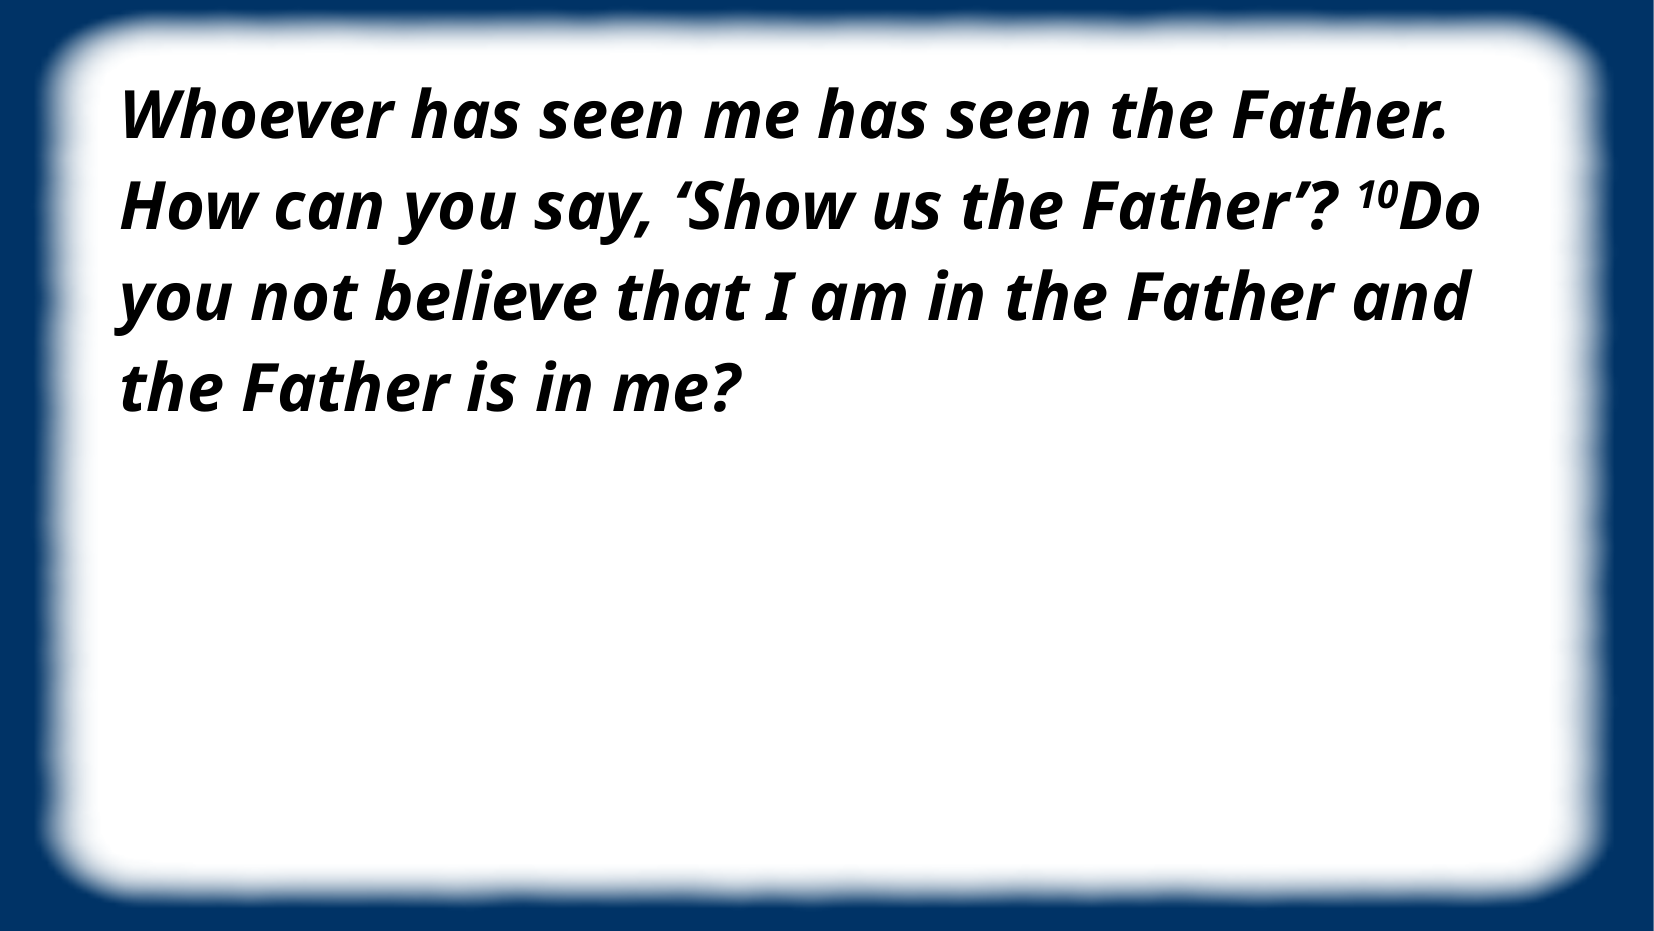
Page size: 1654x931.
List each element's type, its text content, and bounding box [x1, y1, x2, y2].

picture [0, 0, 1654, 931]
text_box Whoever has seen me has seen the Father. How can you say, ‘Show us the Father’? 10Do you not believe that I am in the Father and the Father is in me? [105, 60, 1531, 430]
